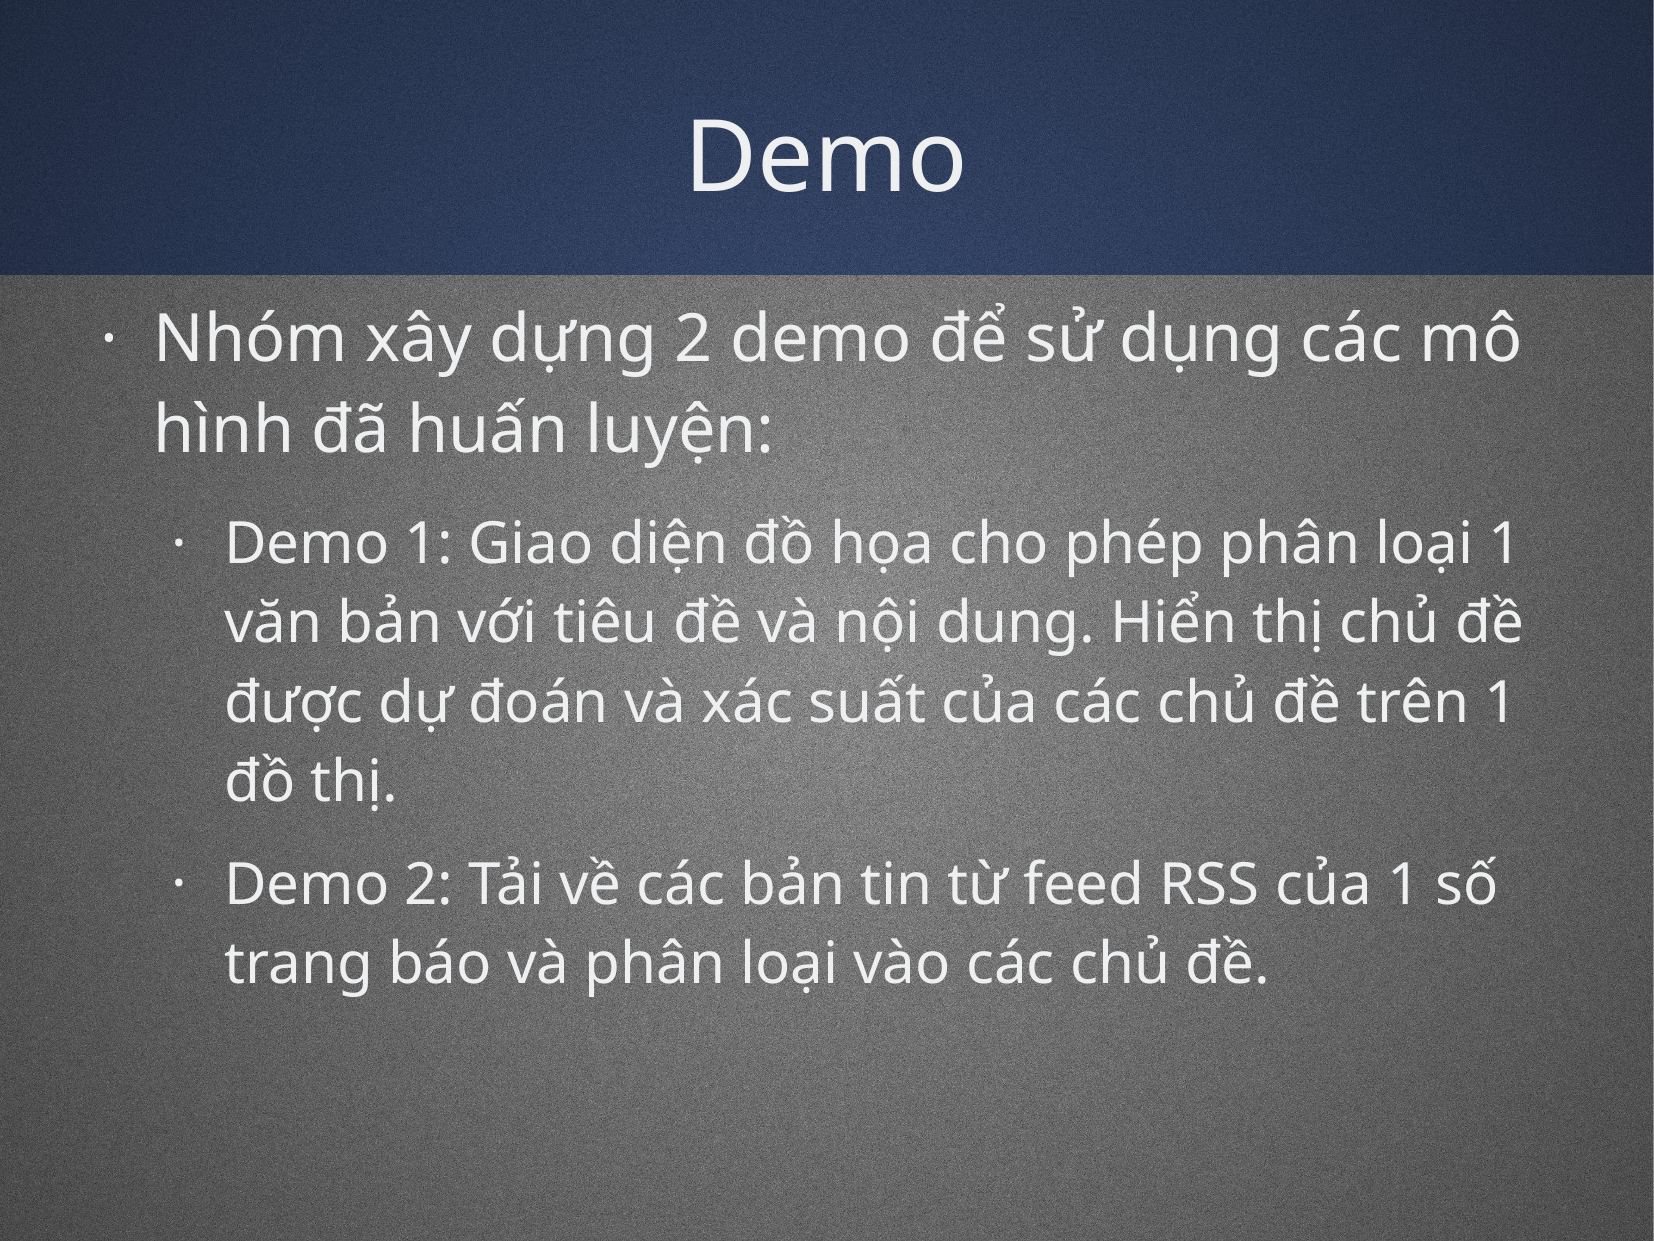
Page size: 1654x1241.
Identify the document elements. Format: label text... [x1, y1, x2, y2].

title Demo [82, 49, 1571, 257]
picture [0, 0, 1654, 1241]
list Nhóm xây dựng 2 demo để sử dụng các mô hình đã huấn luyện: Demo 1: Giao diện đồ họa cho phép phân loại 1 văn bản với tiêu đề và nội dung. Hiển thị chủ đề được dự đoán và xác suất của các chủ đề trên 1 đồ thị. Demo 2: Tải về các bản tin từ feed RSS của 1 số trang báo và phân loại vào các chủ đề. [82, 290, 1571, 1010]
